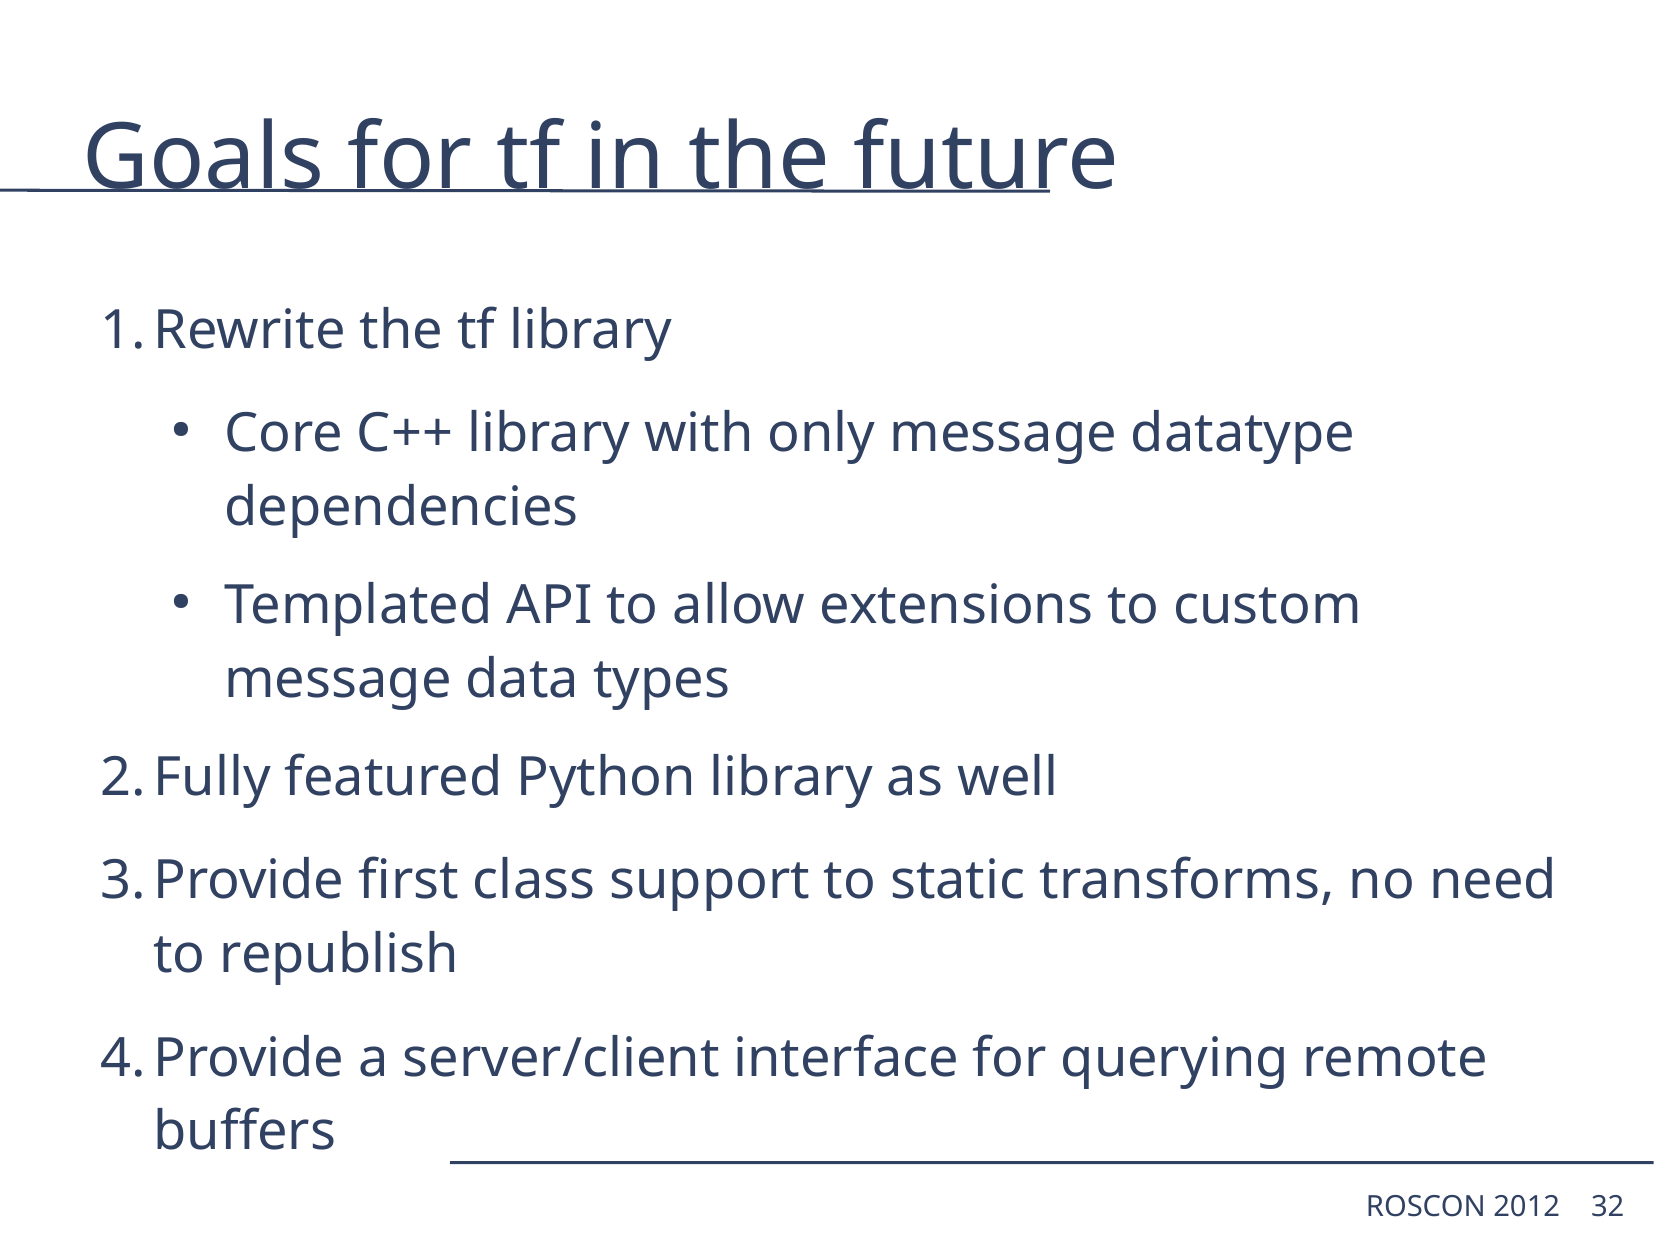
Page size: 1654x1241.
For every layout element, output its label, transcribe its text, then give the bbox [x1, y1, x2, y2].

title Goals for tf in the future [82, 56, 1571, 250]
list Rewrite the tf library Core C++ library with only message datatype dependencies Templated API to allow extensions to custom message data types Fully featured Python library as well Provide first class support to static transforms, no need to republish Provide a server/client interface for querying remote buffers [82, 290, 1571, 1109]
